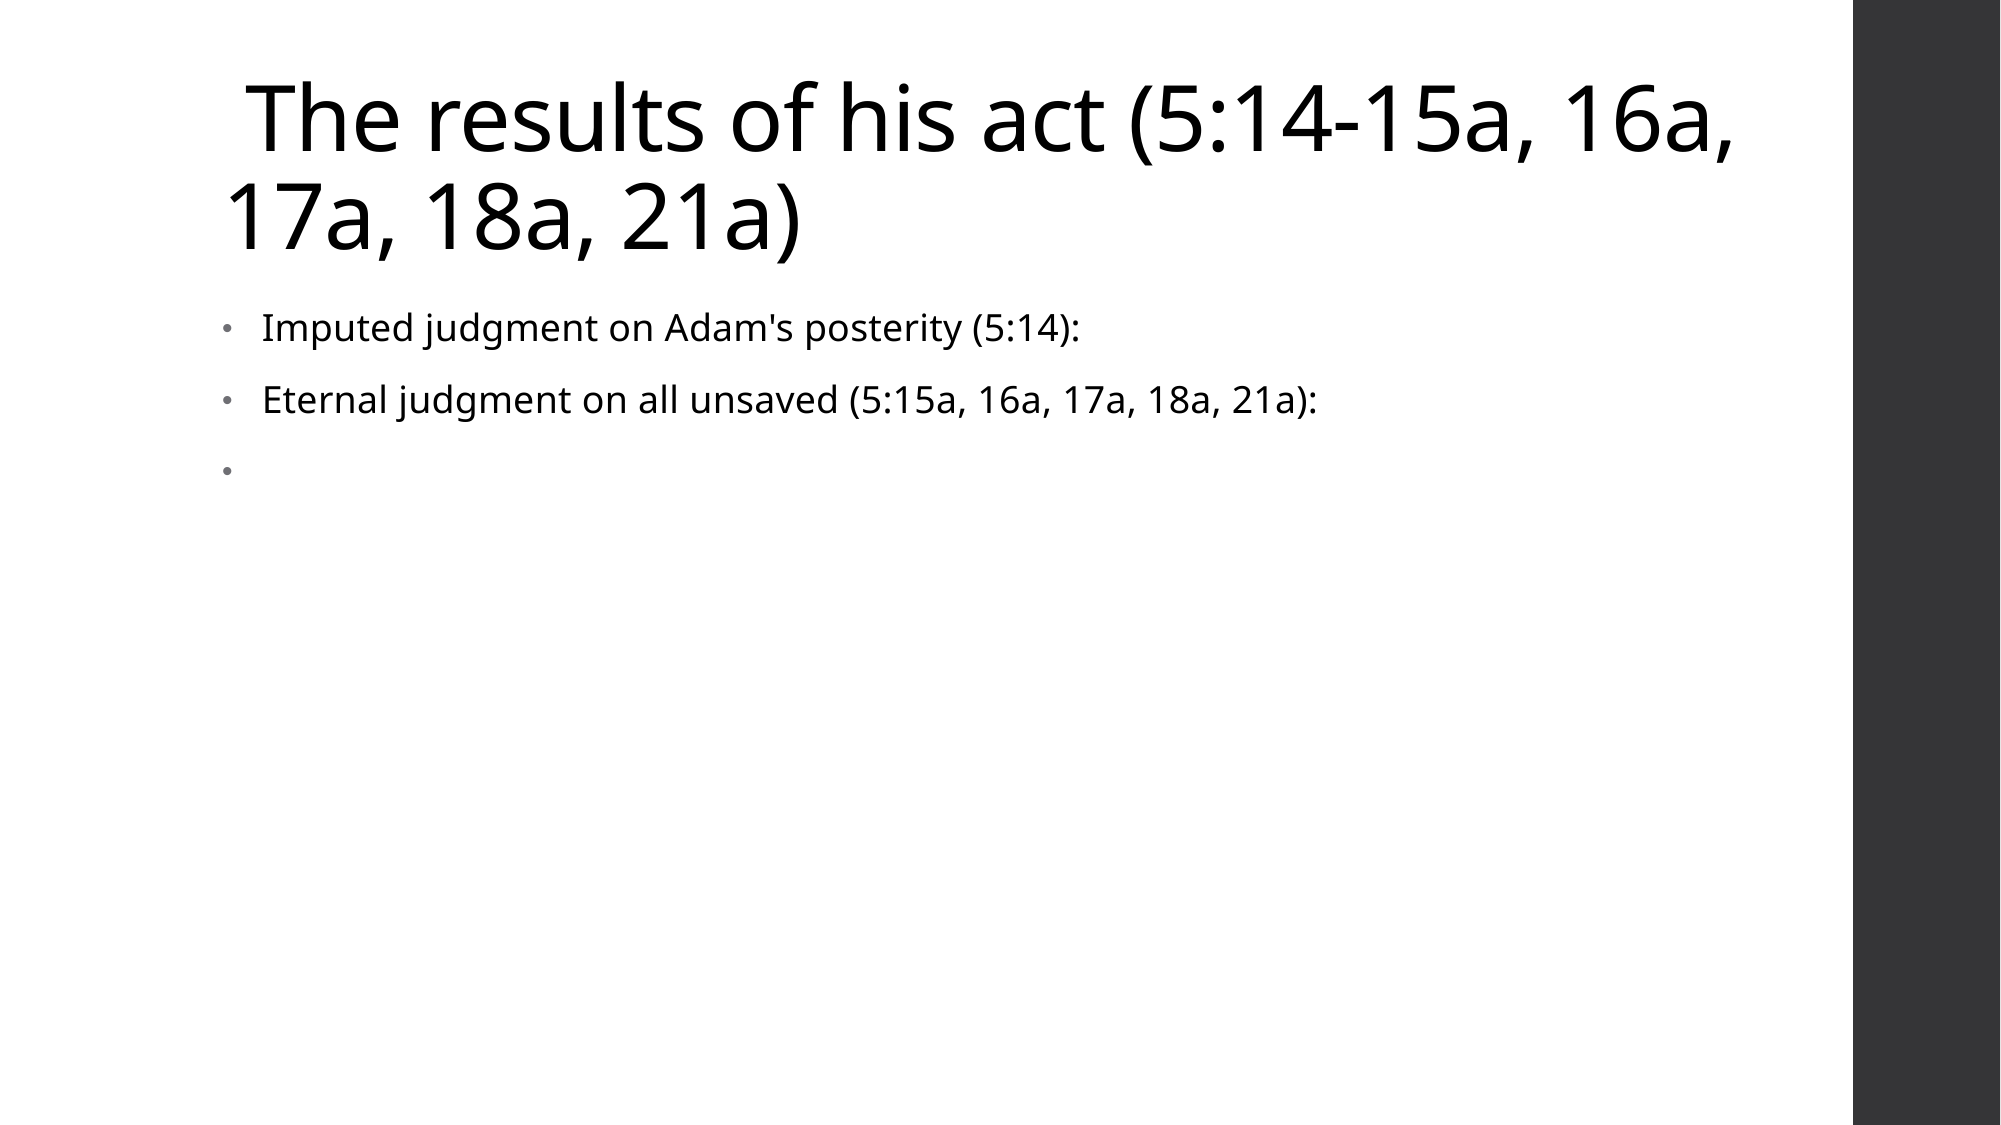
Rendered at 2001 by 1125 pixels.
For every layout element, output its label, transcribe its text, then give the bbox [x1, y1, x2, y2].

title The results of his act (5:14-15a, 16a, 17a, 18a, 21a) [206, 60, 1797, 278]
list Imputed judgment on Adam's posterity (5:14): Eternal judgment on all unsaved (5:15a, 16a, 17a, 18a, 21a): [206, 299, 1617, 1014]
